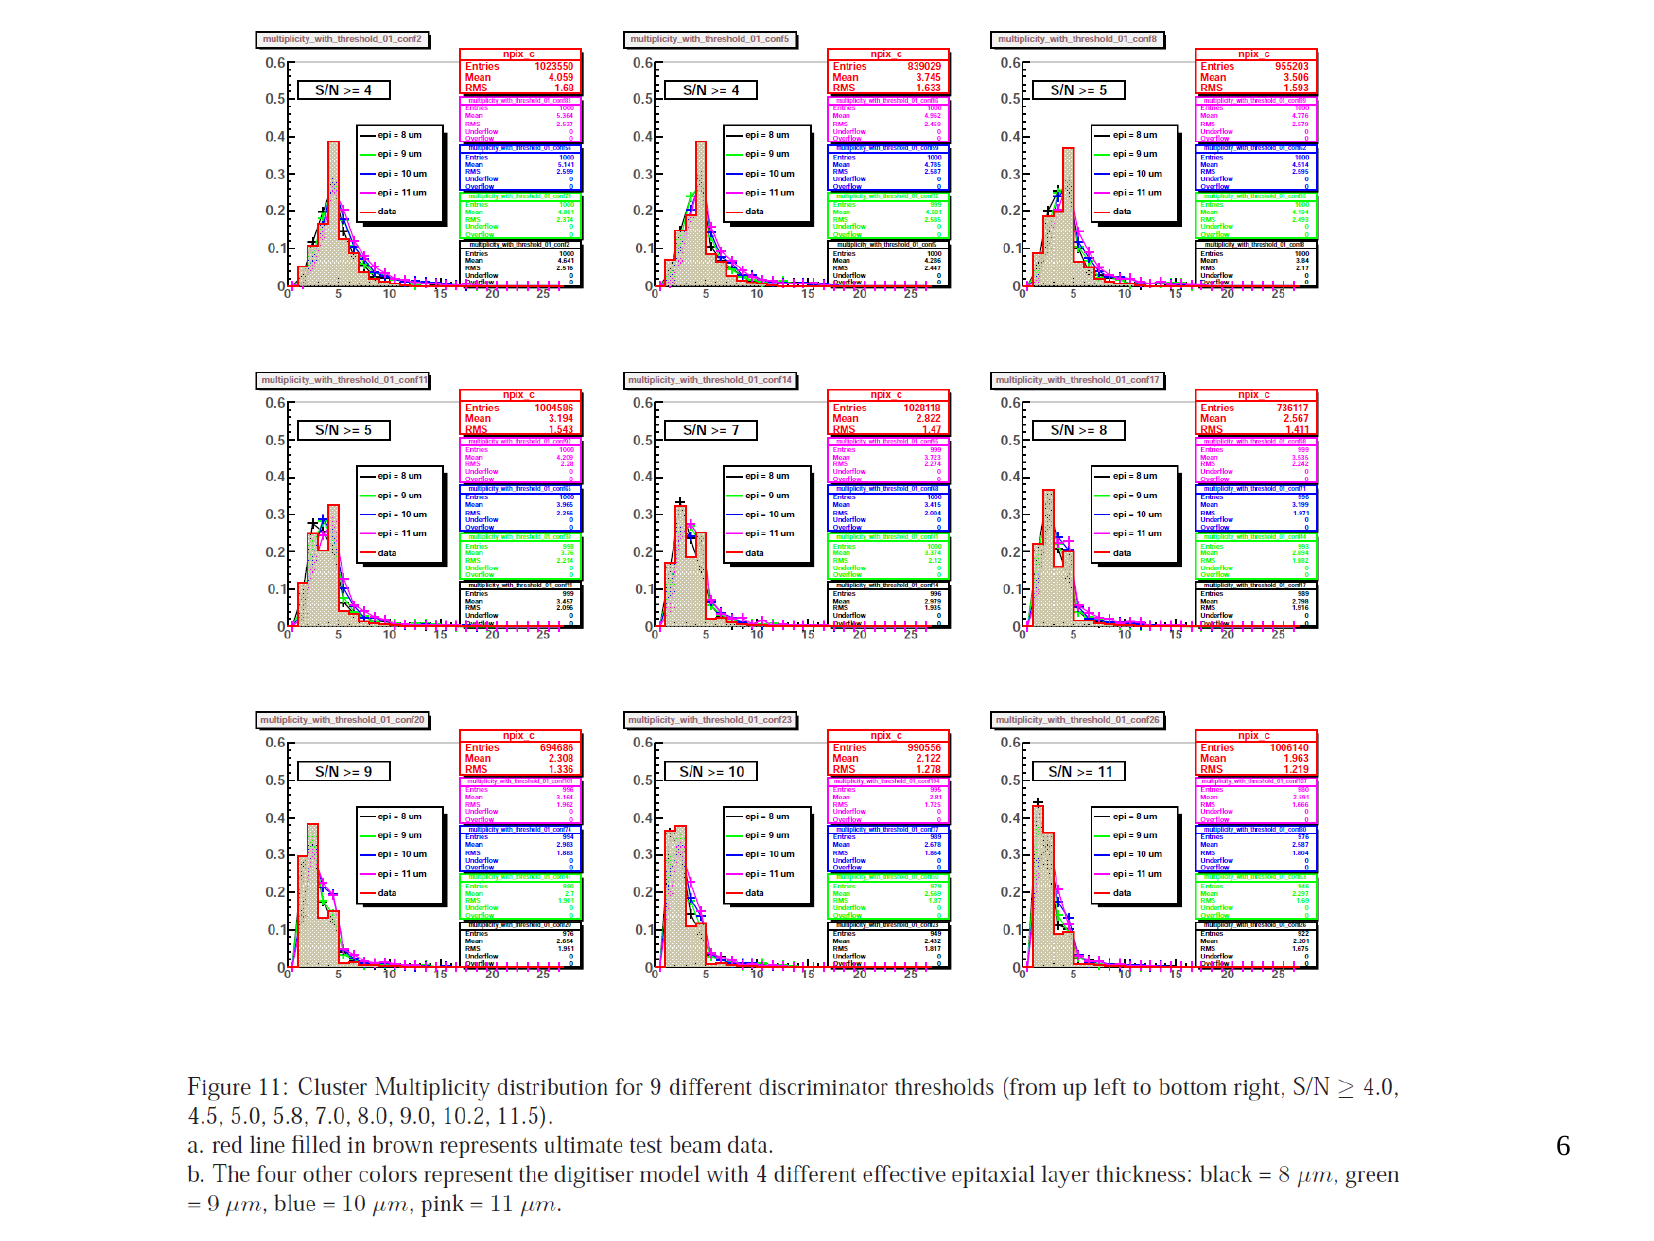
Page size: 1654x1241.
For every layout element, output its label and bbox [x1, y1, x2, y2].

picture [99, 0, 1440, 1241]
